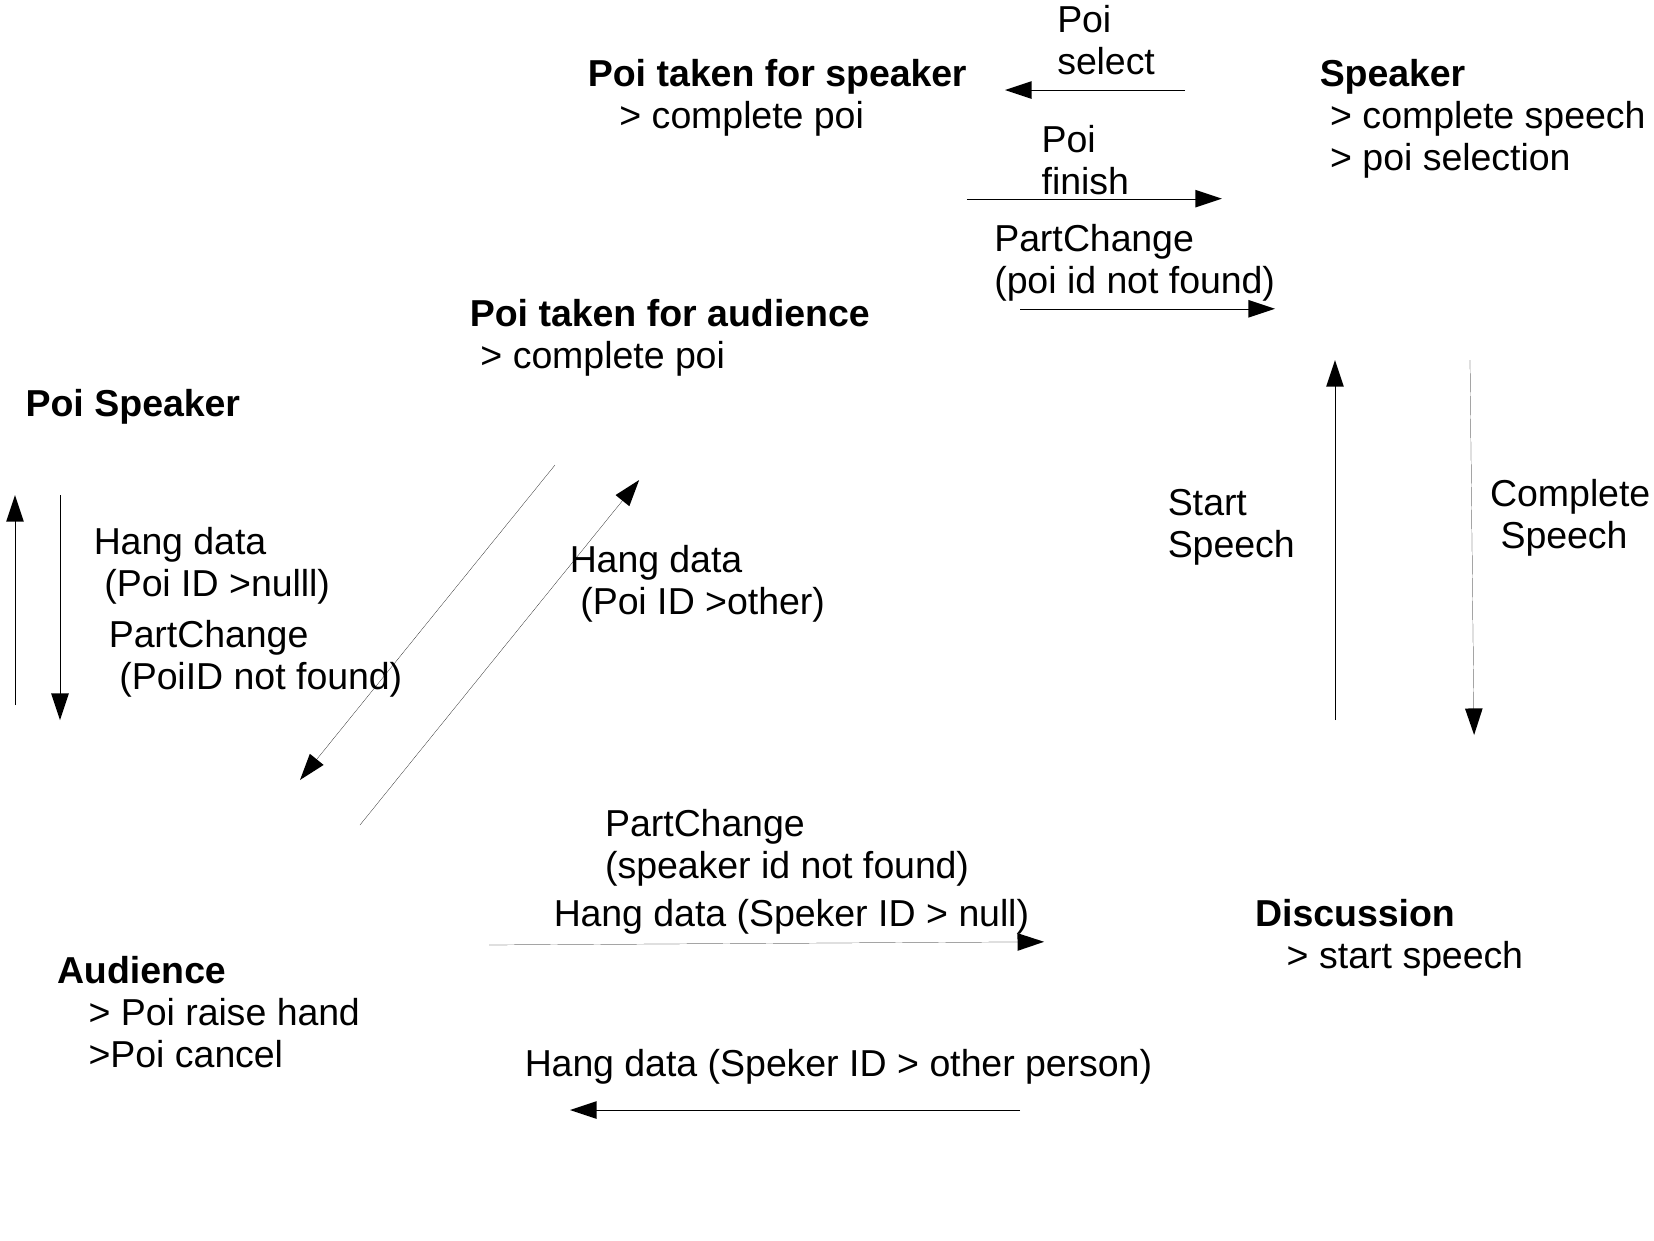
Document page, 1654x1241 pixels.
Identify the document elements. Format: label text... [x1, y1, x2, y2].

text_box Discussion > start speech [1240, 885, 1539, 1027]
text_box PartChange (speaker id not found) [590, 795, 985, 894]
text_box PartChange (poi id not found) [979, 210, 1291, 309]
text_box Hang data (Speker ID > other person) [510, 1035, 1168, 1092]
text_box Speaker > complete speech > poi selection [1305, 45, 1654, 286]
text_box PartChange (PoiID not found) [94, 606, 418, 706]
text_box Complete Speech [1475, 465, 1654, 564]
text_box Poi select [1042, 0, 1171, 91]
text_box Hang data (Speker ID > null) [538, 885, 1045, 942]
text_box Hang data (Poi ID >other) [555, 531, 841, 631]
text_box Start Speech [1153, 474, 1321, 574]
text_box Audience > Poi raise hand >Poi cancel [42, 942, 376, 1126]
text_box Poi Speaker [10, 375, 256, 571]
text_box Poi taken for speaker > complete poi [573, 45, 982, 196]
text_box Hang data (Poi ID >nulll) [79, 513, 346, 612]
text_box Poi taken for audience > complete poi [455, 285, 886, 510]
text_box Poi Speaker [10, 522, 15, 571]
text_box Poi finish [1026, 111, 1144, 210]
